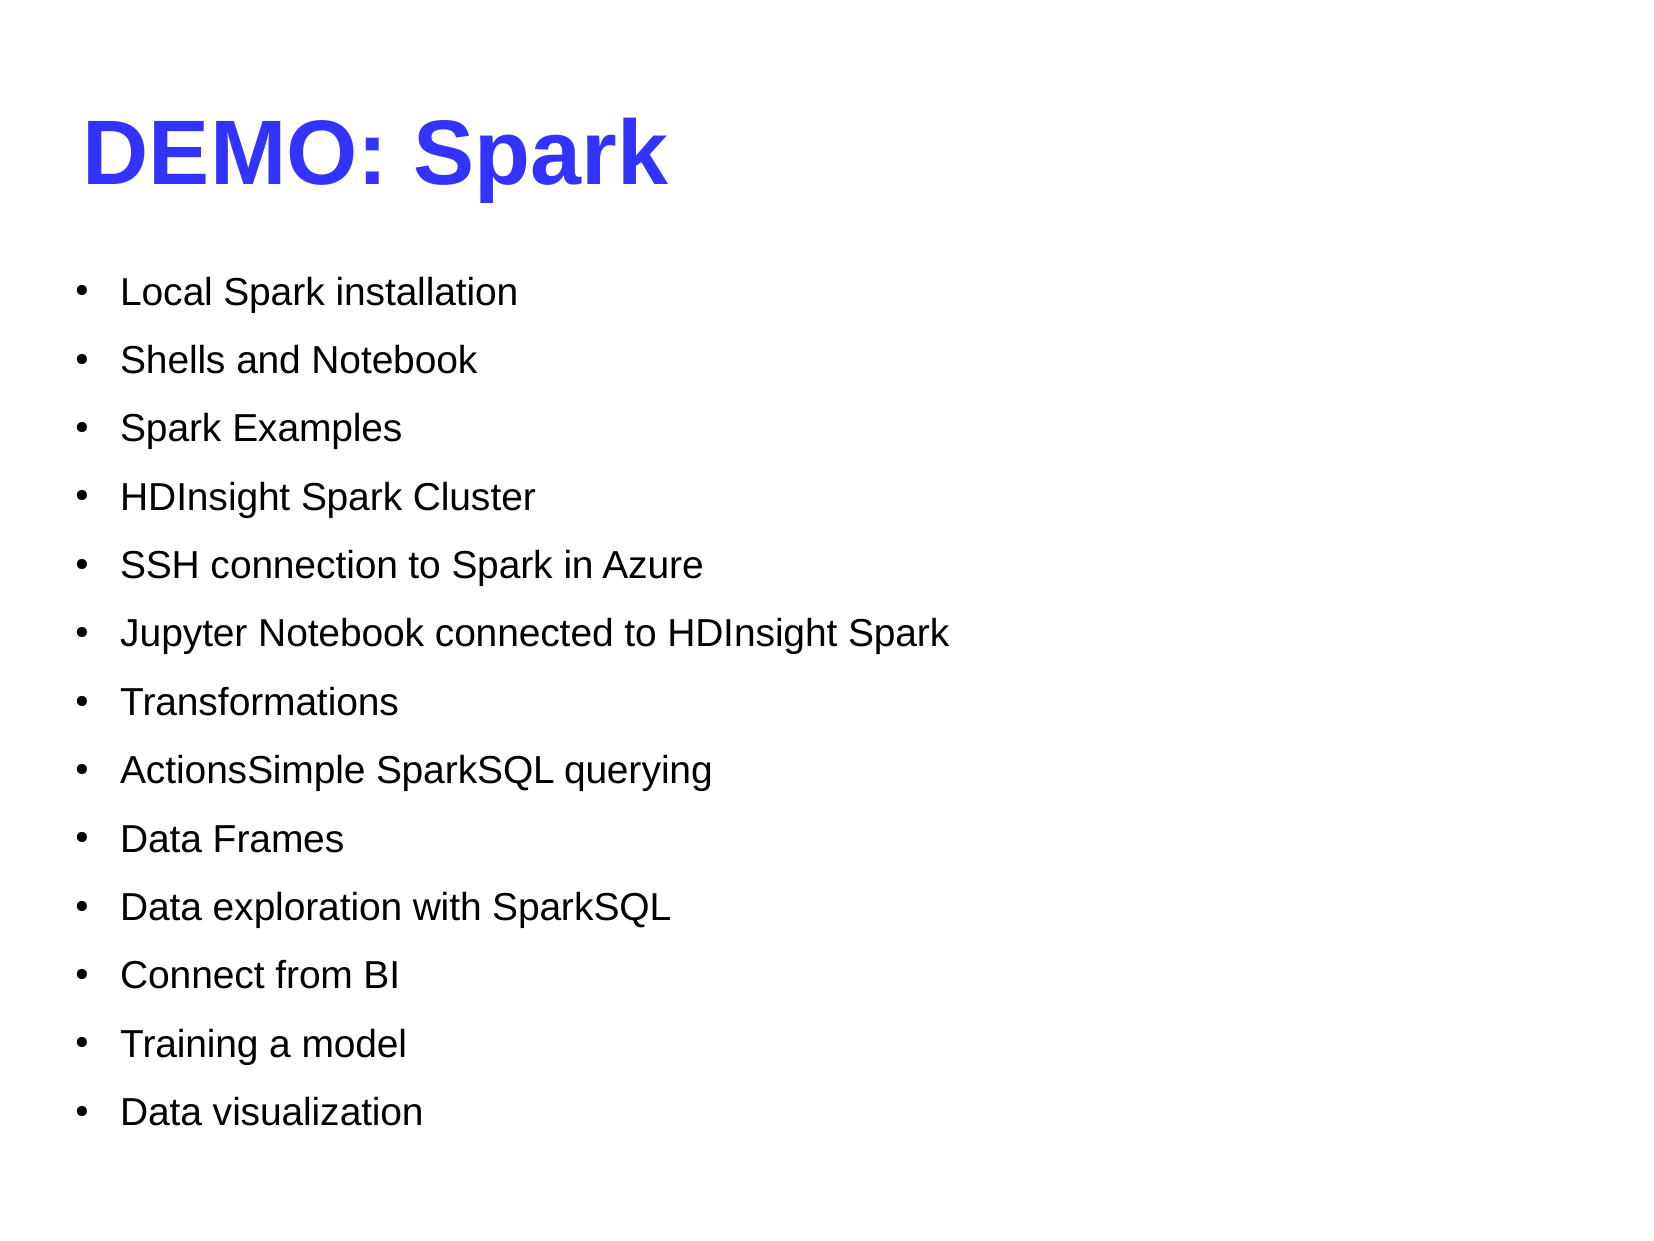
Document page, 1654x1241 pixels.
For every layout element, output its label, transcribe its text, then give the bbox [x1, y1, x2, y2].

title DEMO: Spark [82, 49, 1571, 257]
list Local Spark installation Shells and Notebook Spark Examples HDInsight Spark Cluster SSH connection to Spark in Azure Jupyter Notebook connected to HDInsight Spark Transformations ActionsSimple SparkSQL querying Data Frames Data exploration with SparkSQL Connect from BI Training a model Data visualization [60, 270, 1538, 1141]
